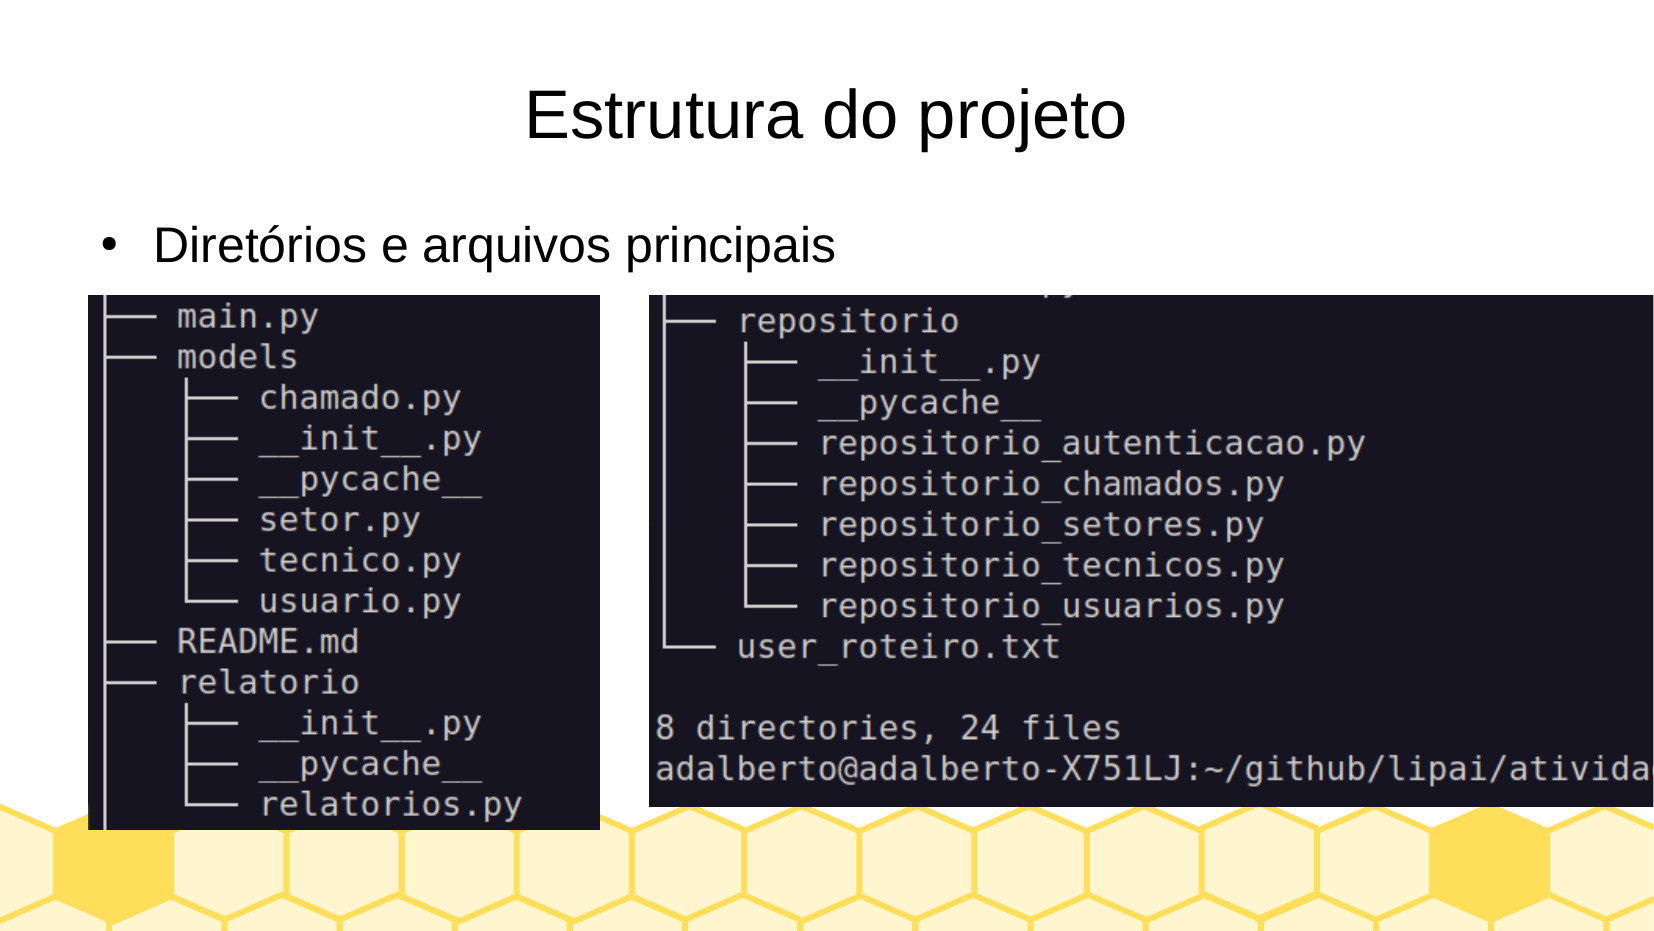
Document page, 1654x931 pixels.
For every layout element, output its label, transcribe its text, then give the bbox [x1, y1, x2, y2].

picture [649, 295, 1654, 807]
list Diretórios e arquivos principais [82, 217, 1536, 296]
title Estrutura do projeto [82, 37, 1571, 193]
picture [88, 295, 600, 830]
